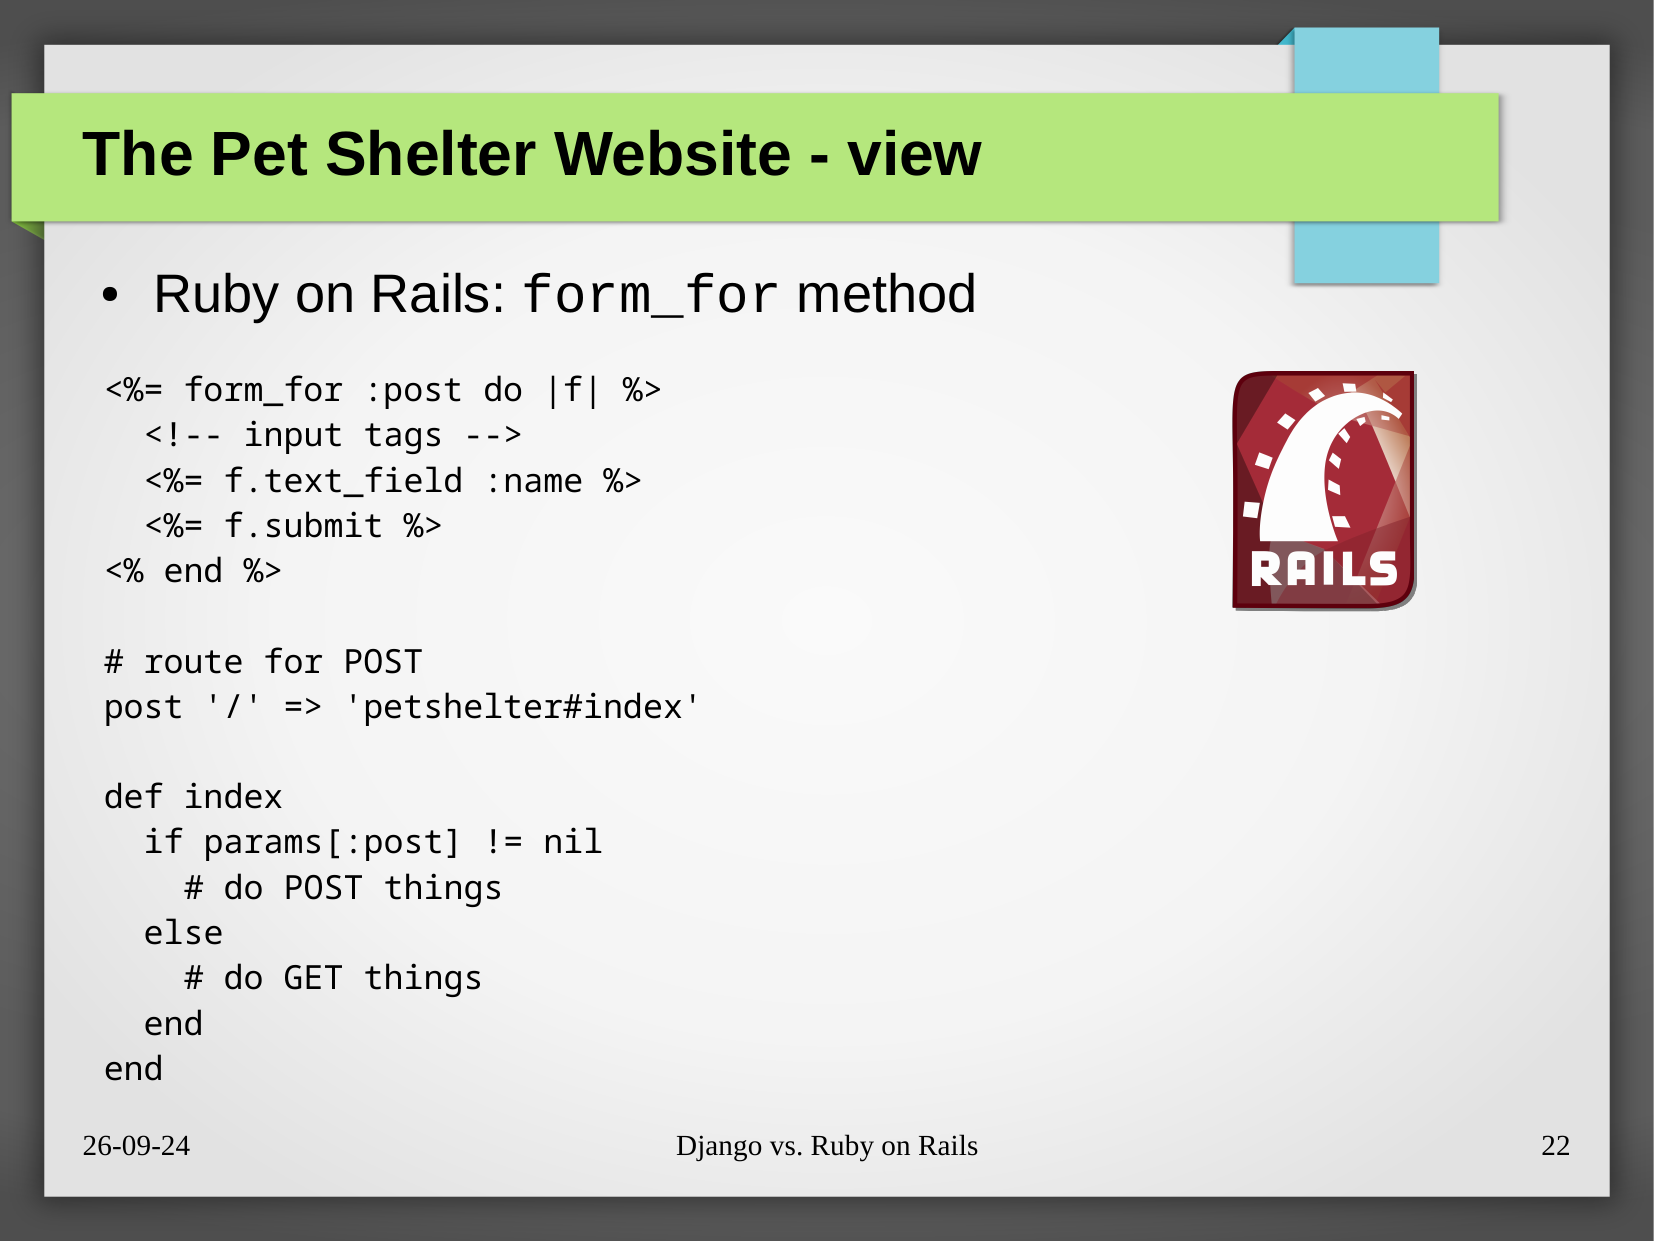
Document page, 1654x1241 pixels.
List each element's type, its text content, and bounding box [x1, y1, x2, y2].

title The Pet Shelter Website - view [82, 94, 1264, 213]
picture [0, 0, 1654, 1241]
list Ruby on Rails: form_for method [82, 263, 1571, 337]
list <%= form_for :post do |f| %> <!-- input tags --> <%= f.text_field :name %> <%= f.submit %> <% end %> # route for POST post '/' => 'petshelter#index' def index if params[:post] != nil # do POST things else # do GET things end end [82, 337, 1571, 1099]
